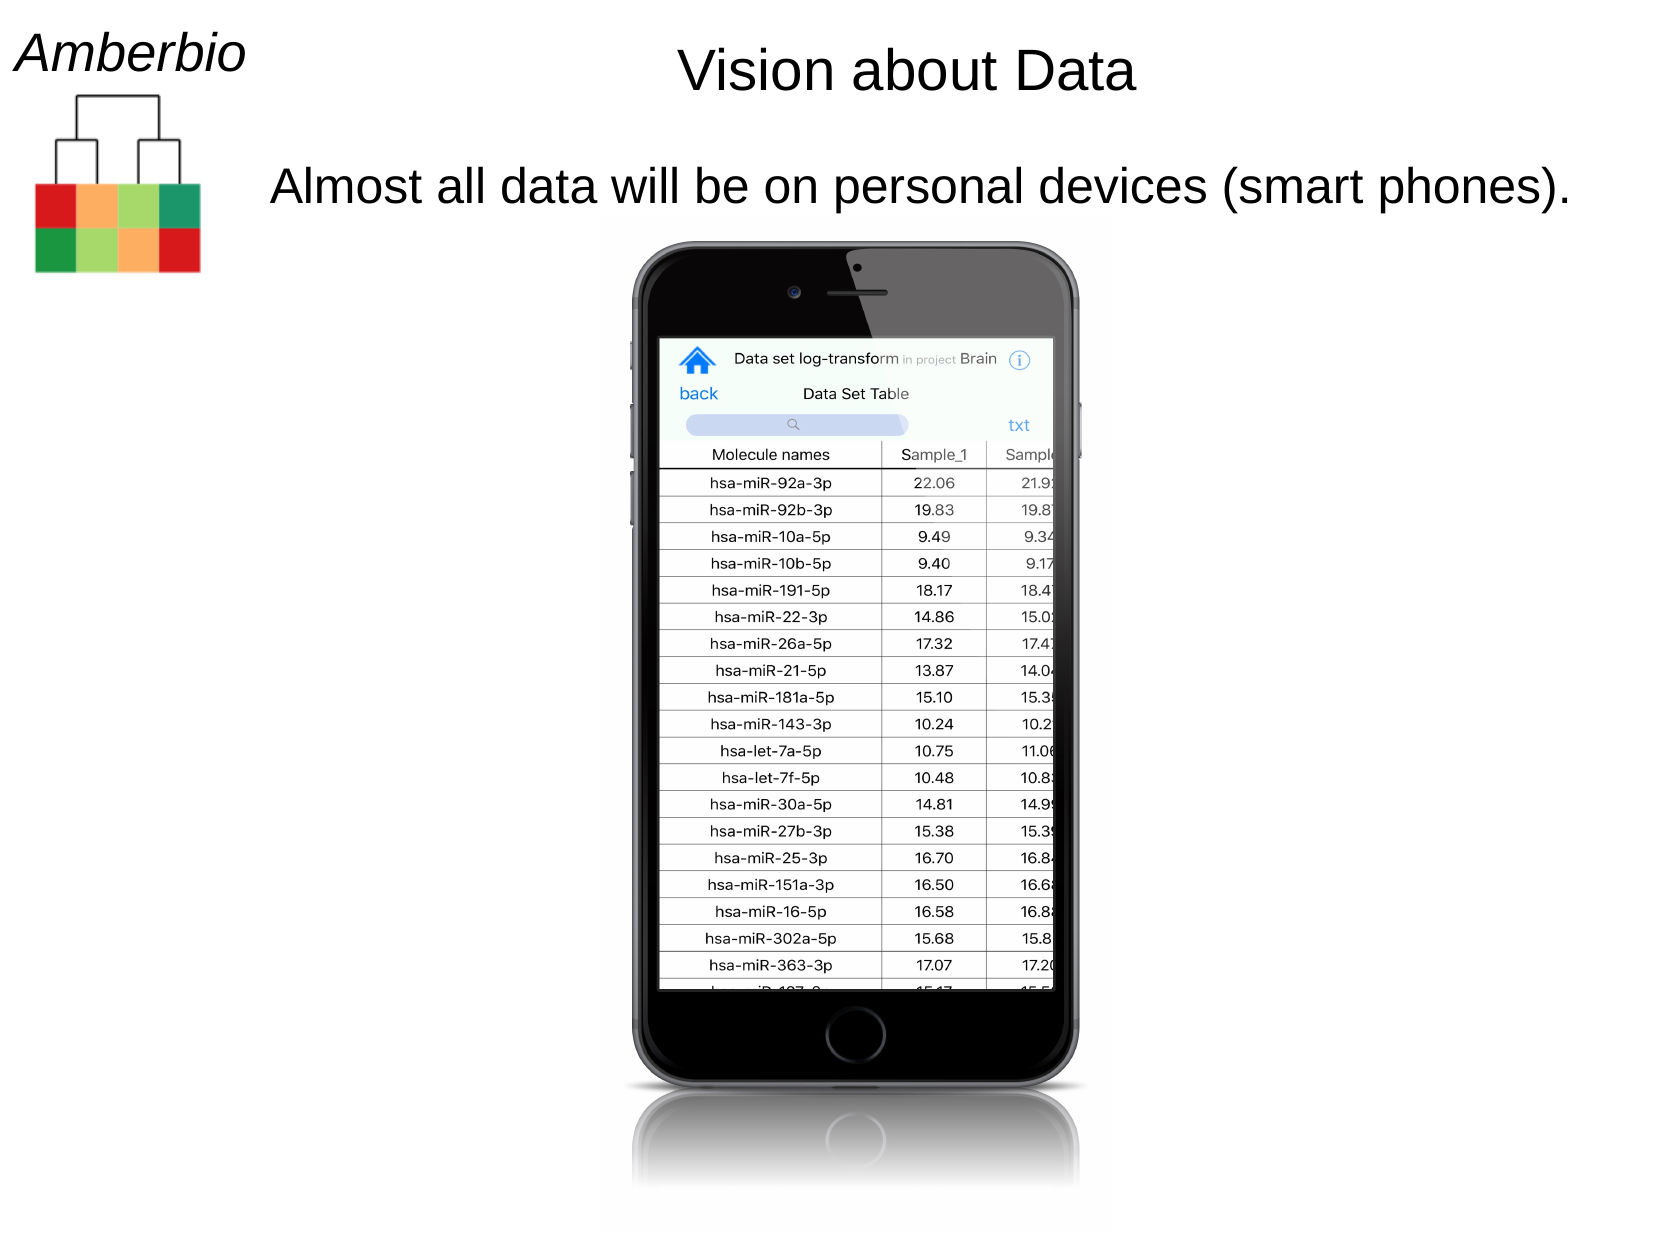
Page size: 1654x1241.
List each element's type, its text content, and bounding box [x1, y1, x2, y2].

text_box Vision about Data Almost all data will be on personal devices (smart phones). [255, 30, 1601, 264]
picture [15, 91, 226, 301]
picture [600, 214, 1111, 1231]
text_box Amberbio [0, 15, 286, 91]
